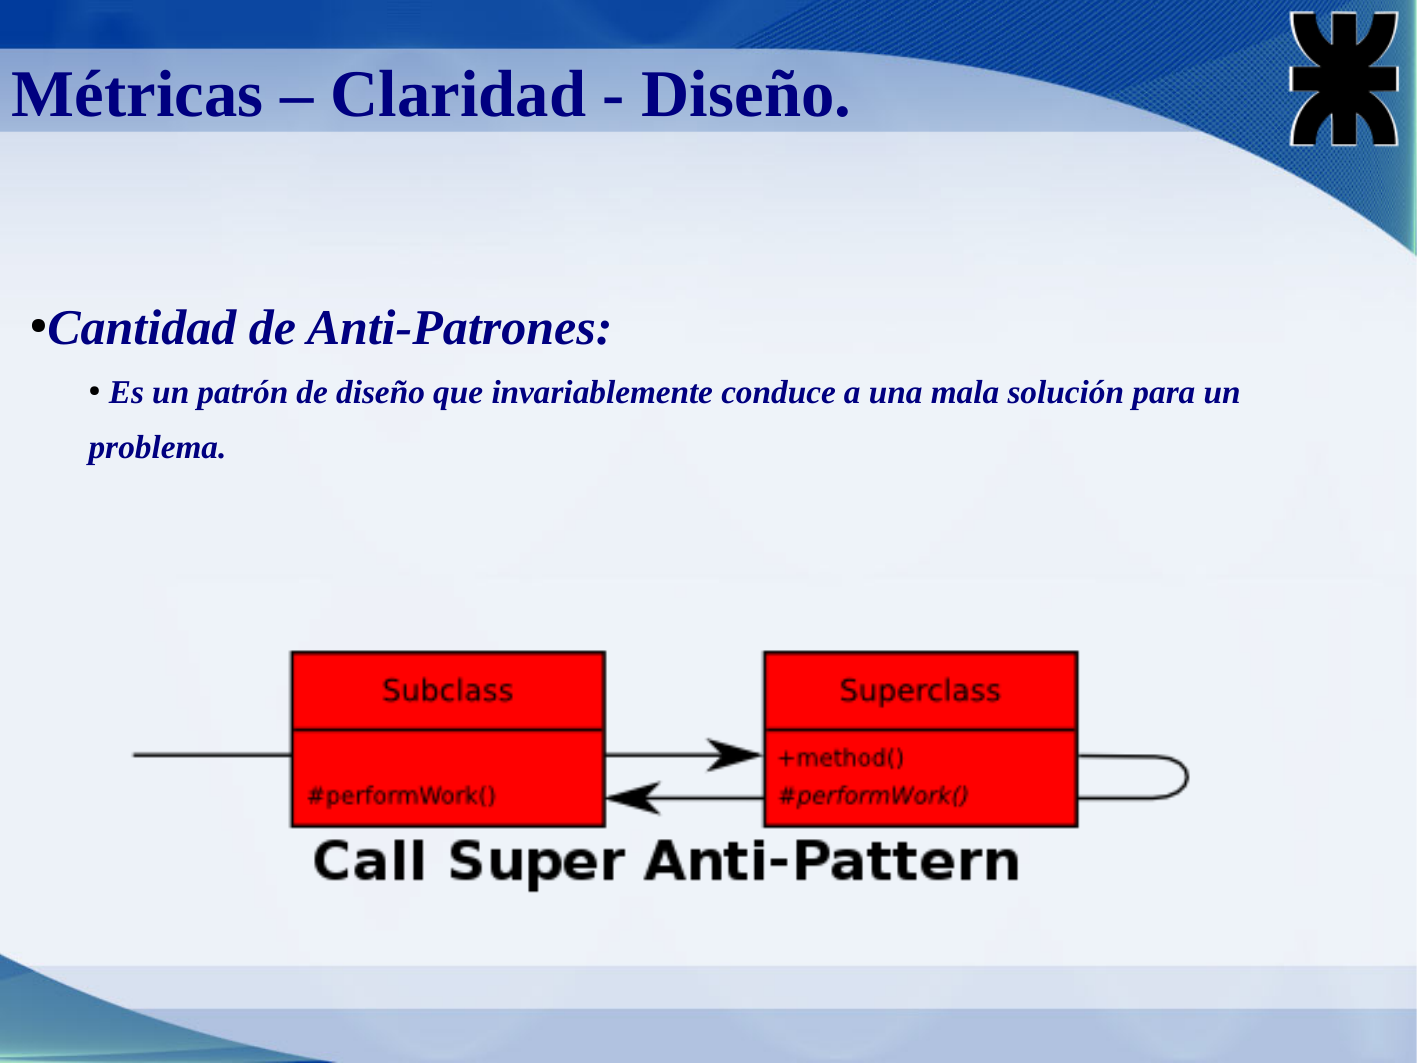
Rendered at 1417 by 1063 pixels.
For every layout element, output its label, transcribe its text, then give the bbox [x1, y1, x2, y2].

subtitle Cantidad de Anti-Patrones: Es un patrón de diseño que invariablemente conduce a una mala solución para un problema. [29, 177, 1329, 562]
picture [0, 0, 1417, 1063]
title Métricas – Claridad - Diseño. [11, 5, 1004, 183]
